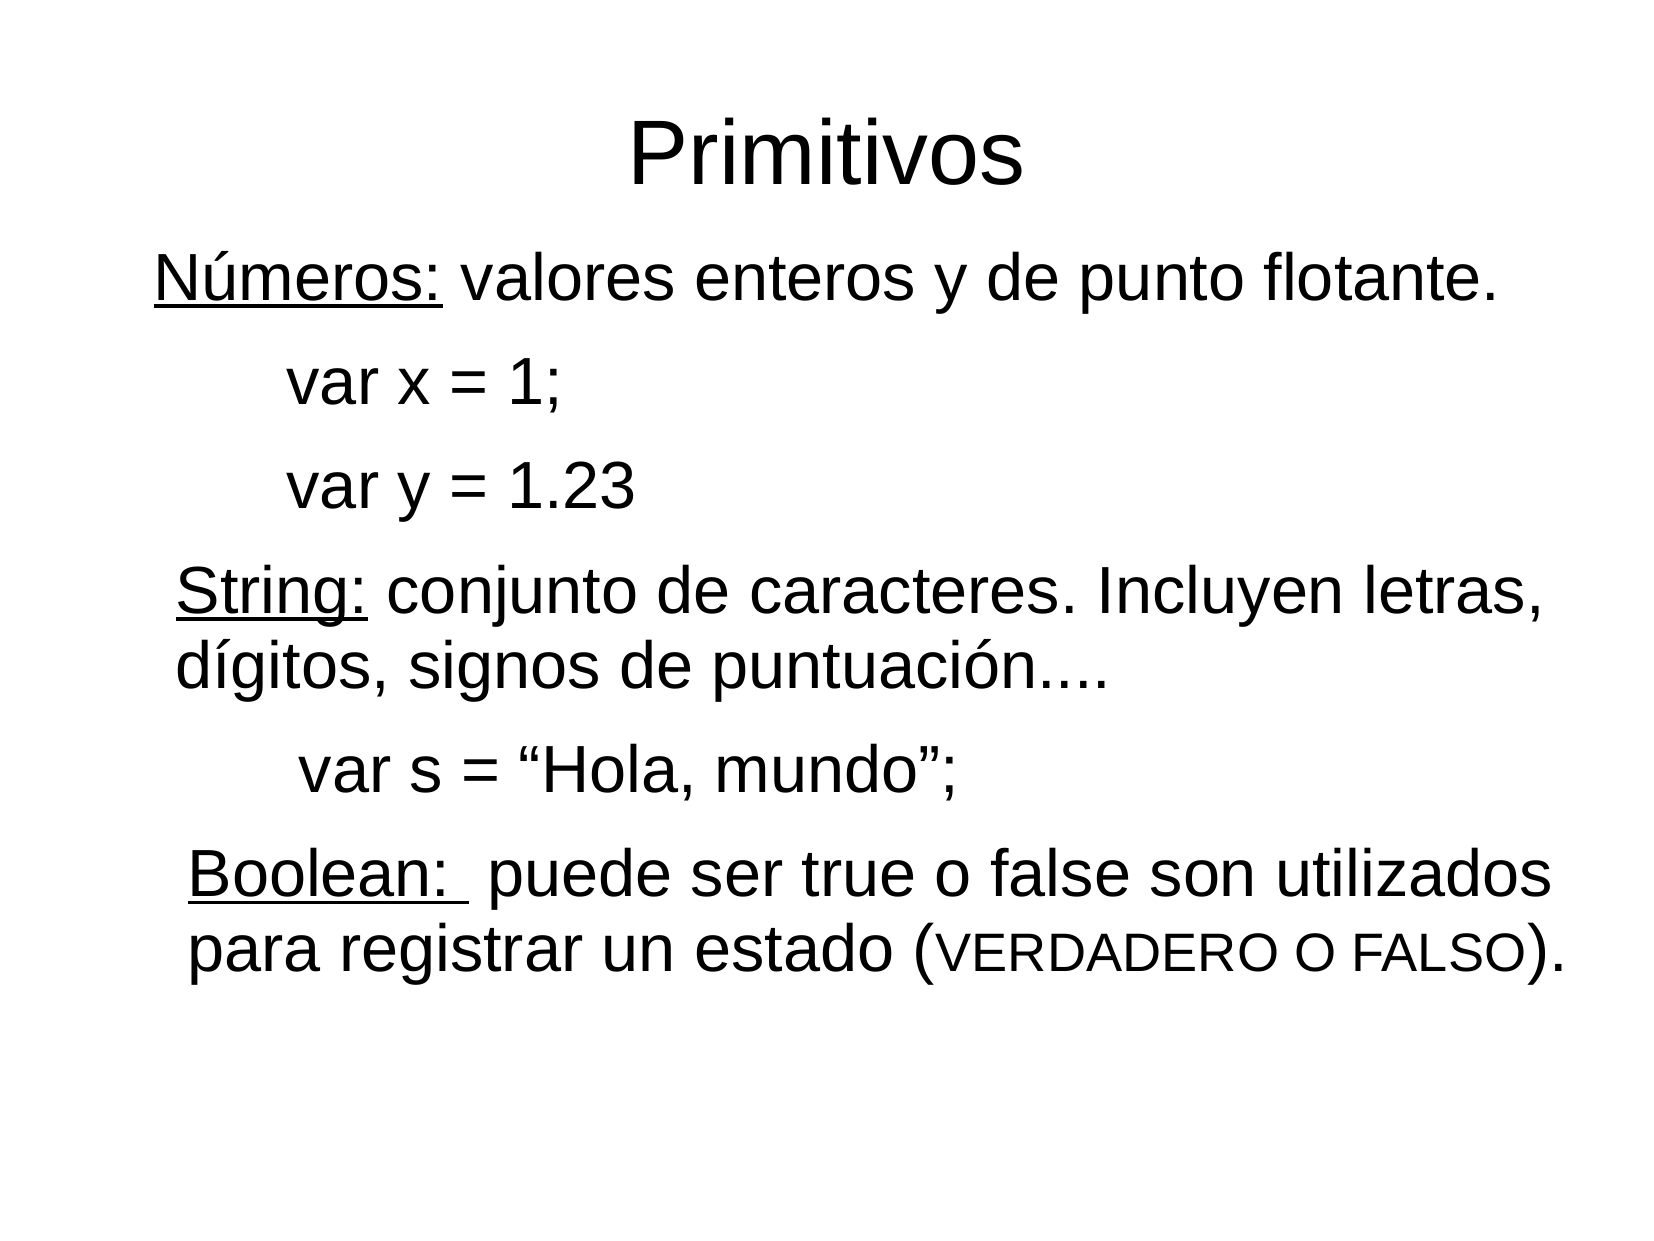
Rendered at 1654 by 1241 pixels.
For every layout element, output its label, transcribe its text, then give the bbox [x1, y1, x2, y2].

title Primitivos [82, 49, 1571, 240]
list Números: valores enteros y de punto flotante. var x = 1; var y = 1.23 String: conjunto de caracteres. Incluyen letras, dígitos, signos de puntuación.... var s = “Hola, mundo”; Boolean: puede ser true o false son utilizados para registrar un estado (VERDADERO O FALSO). [82, 240, 1571, 1088]
